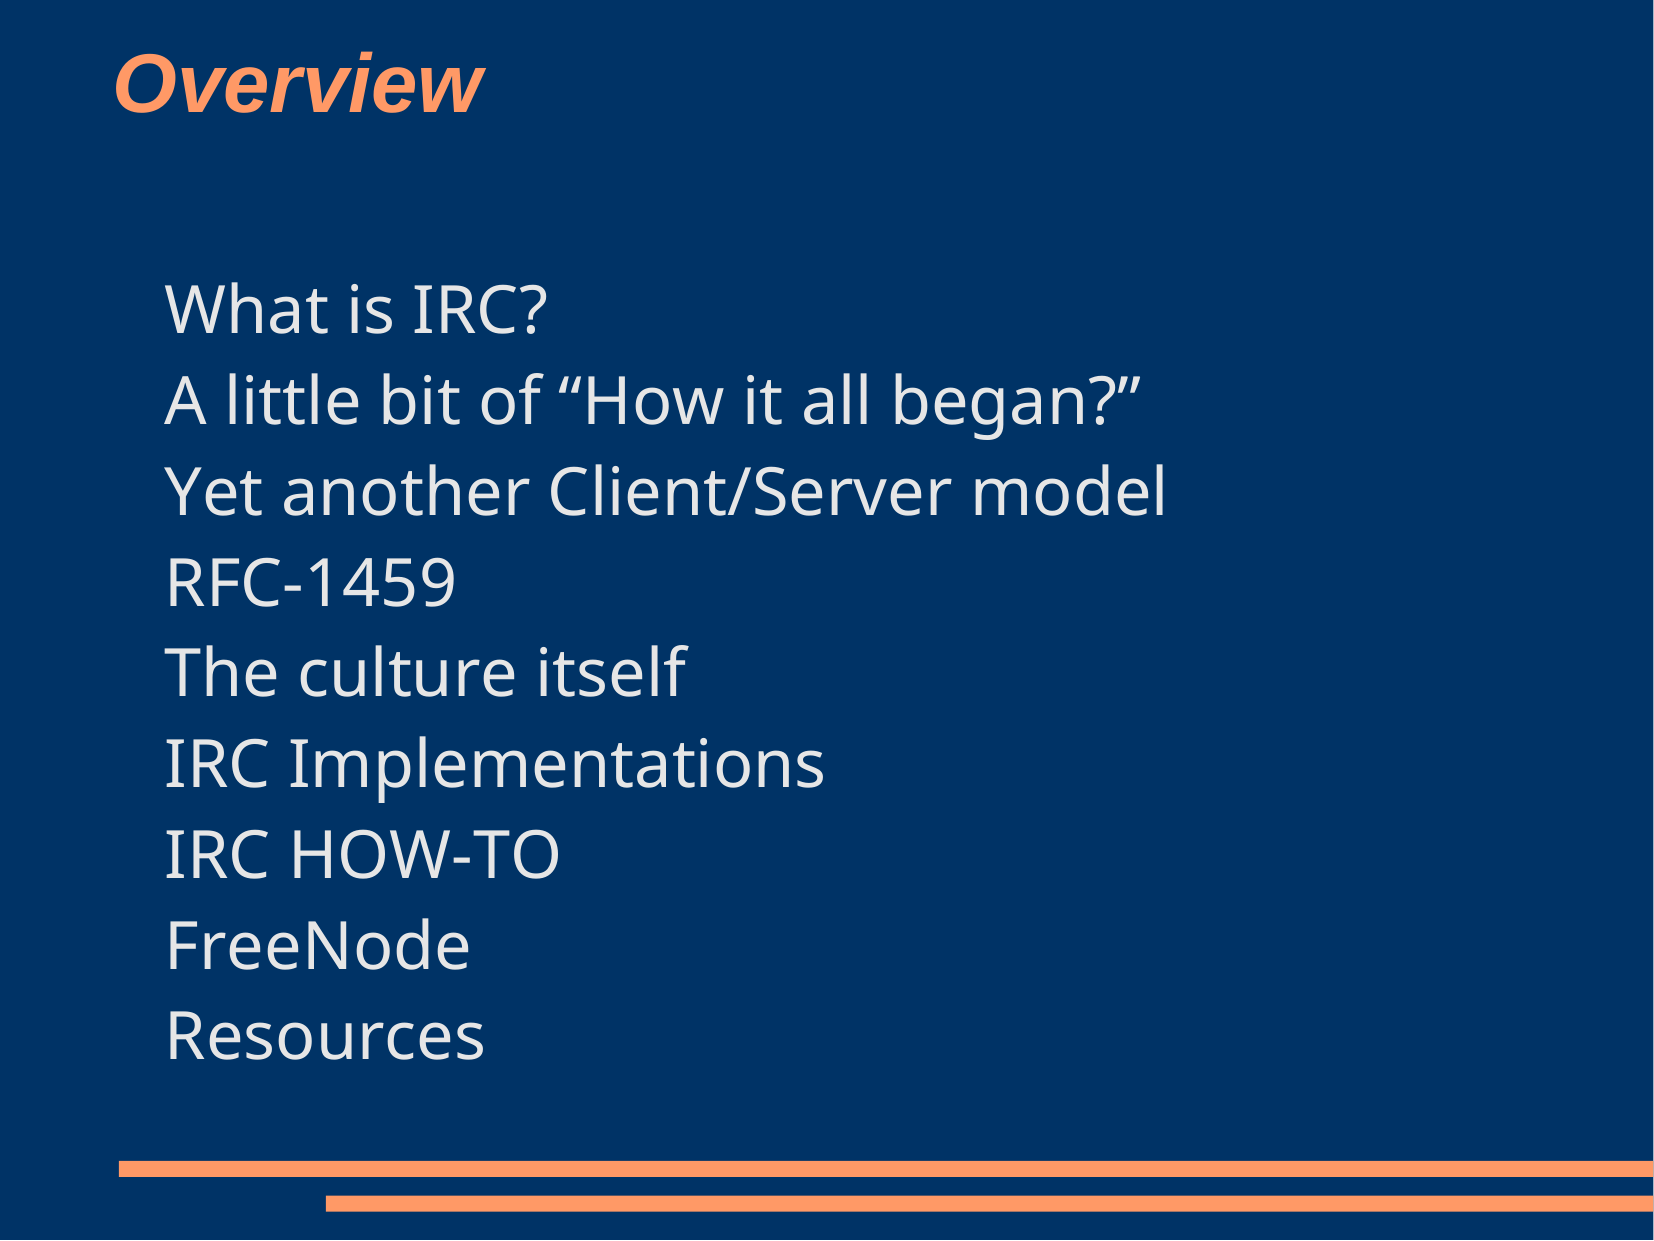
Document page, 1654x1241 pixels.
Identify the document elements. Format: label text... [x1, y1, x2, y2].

list What is IRC? A little bit of “How it all began?” Yet another Client/Server model RFC-1459 The culture itself IRC Implementations IRC HOW-TO FreeNode Resources [146, 262, 1538, 1044]
title Overview [112, 0, 1525, 188]
